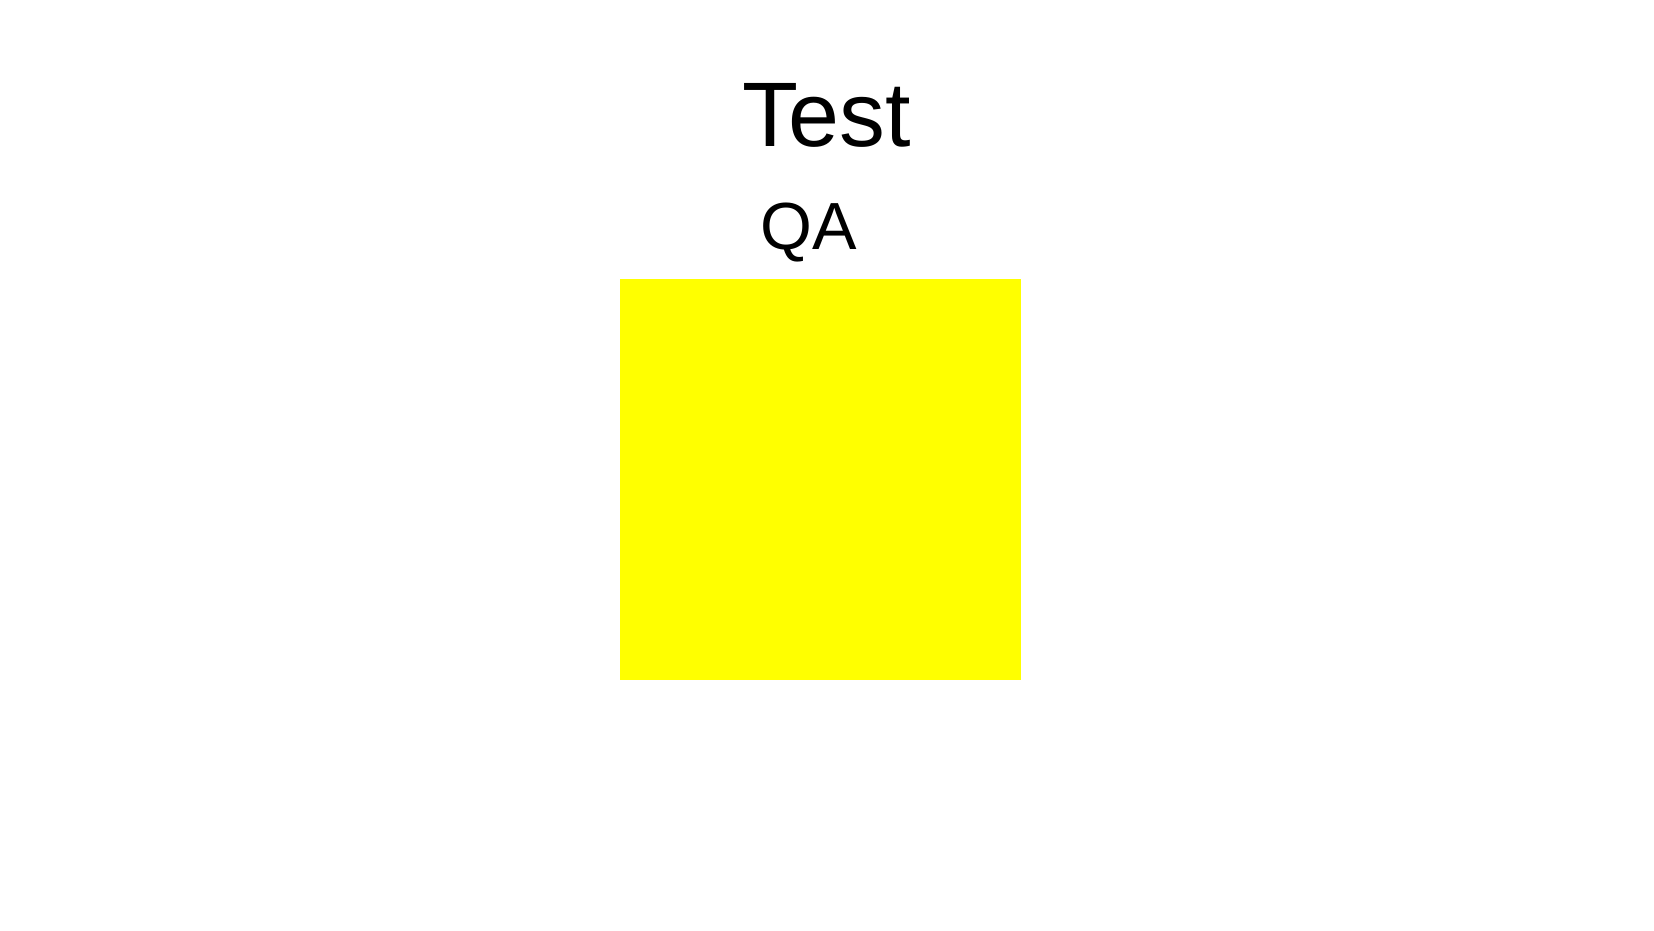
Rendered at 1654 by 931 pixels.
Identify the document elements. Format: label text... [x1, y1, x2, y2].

subtitle QA [82, 189, 1536, 265]
title Test [82, 37, 1571, 193]
picture [620, 279, 1021, 680]
